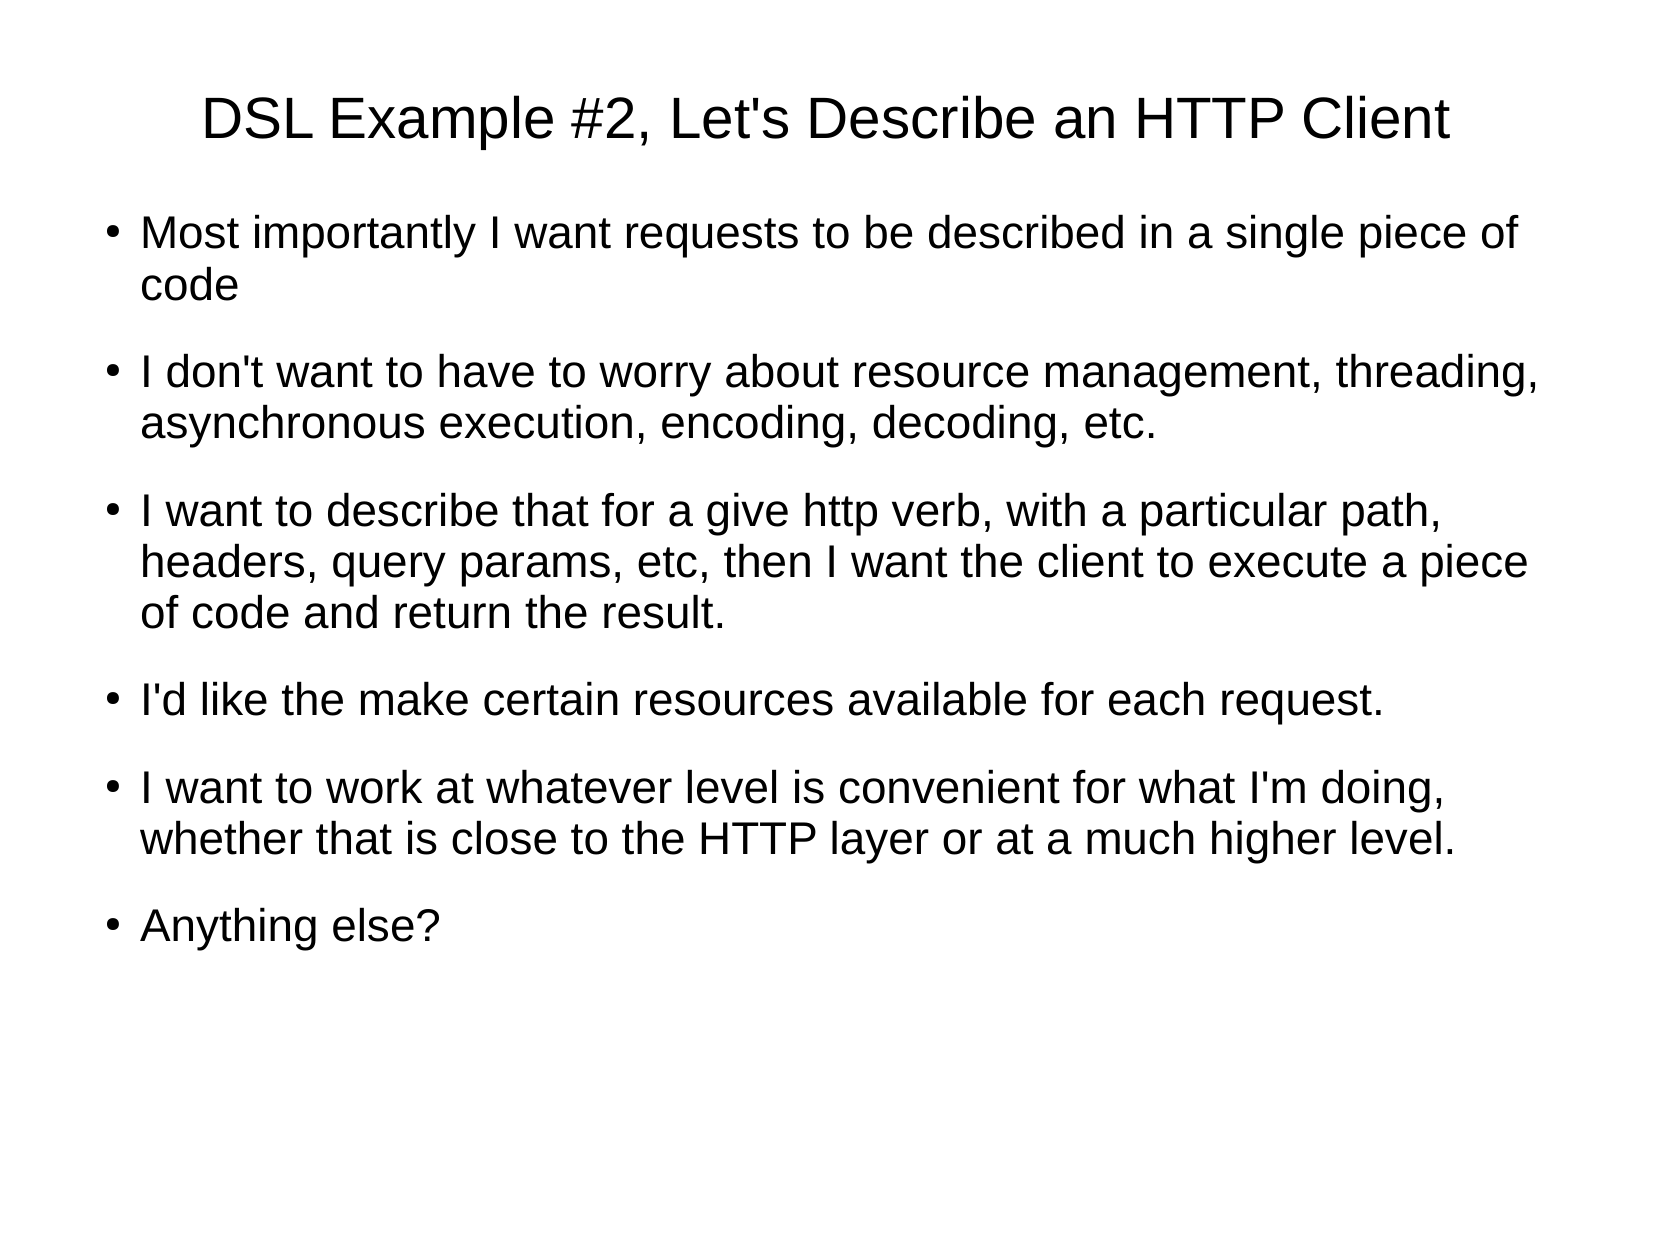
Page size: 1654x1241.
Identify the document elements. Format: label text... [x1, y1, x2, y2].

title DSL Example #2, Let's Describe an HTTP Client [82, 57, 1571, 181]
text_box Most importantly I want requests to be described in a single piece of code I don't want to have to worry about resource management, threading, asynchronous execution, encoding, decoding, etc. I want to describe that for a give http verb, with a particular path, headers, query params, etc, then I want the client to execute a piece of code and return the result. I'd like the make certain resources available for each request. I want to work at whatever level is convenient for what I'm doing, whether that is close to the HTTP layer or at a much higher level. Anything else? [90, 199, 1561, 1000]
